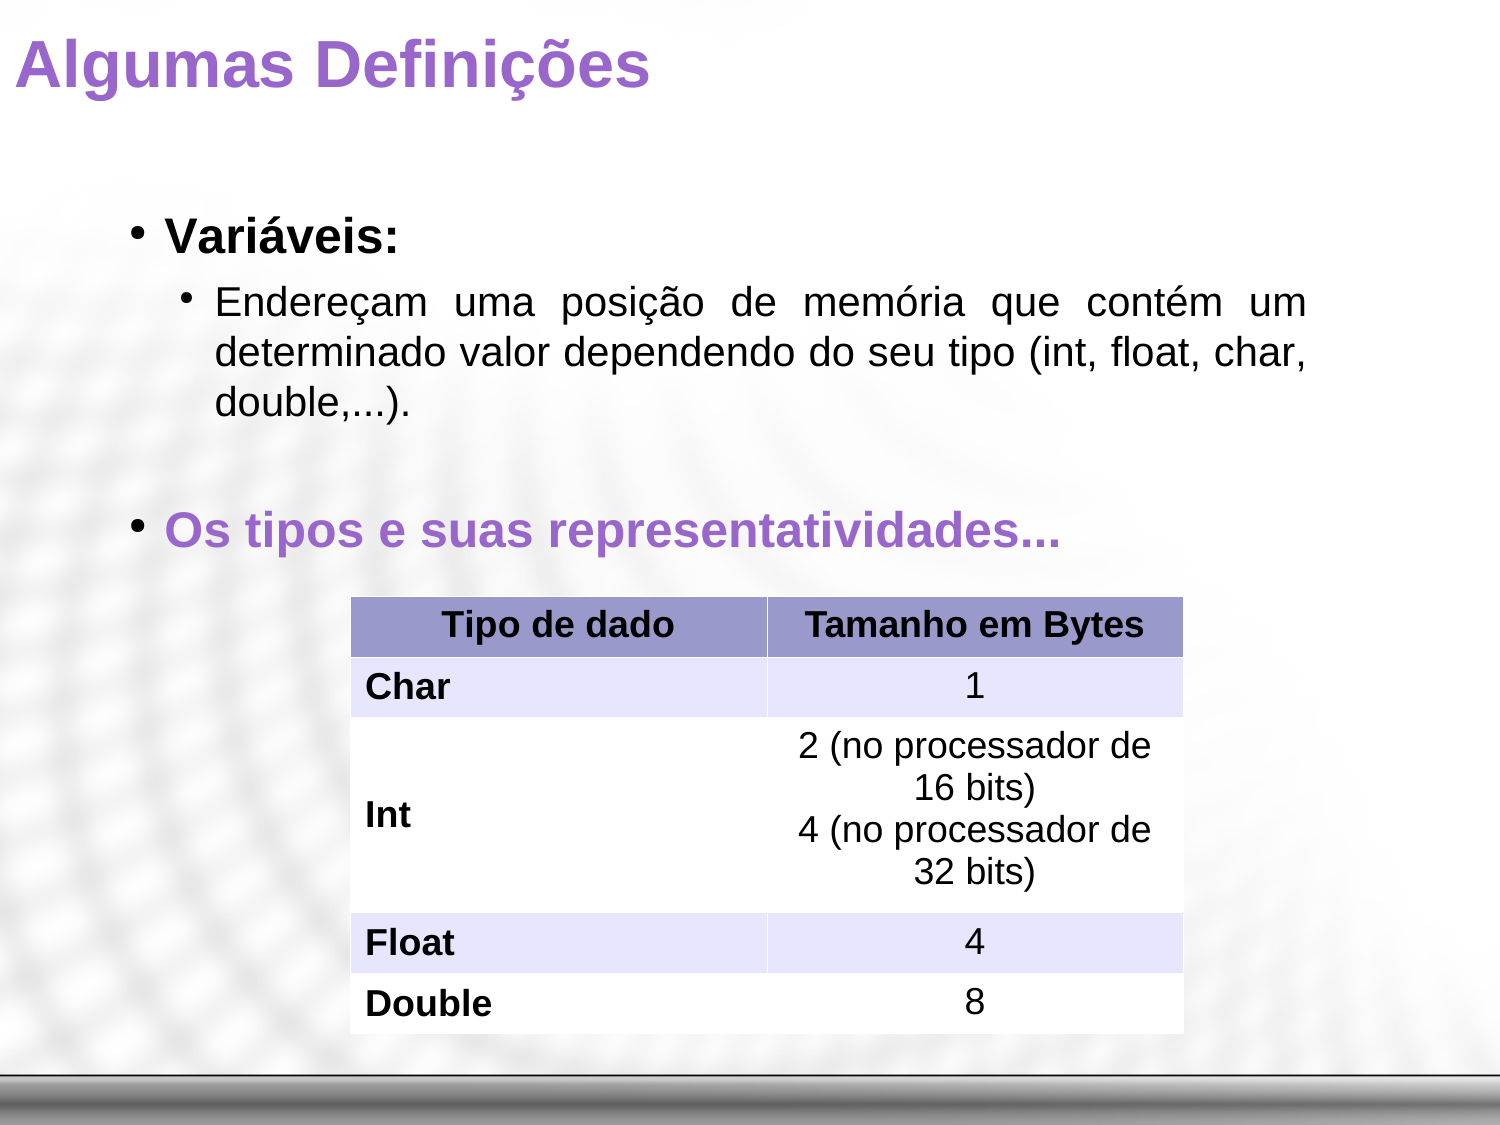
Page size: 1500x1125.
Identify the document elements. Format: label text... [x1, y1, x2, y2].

list Variáveis: Endereçam uma posição de memória que contém um determinado valor dependendo do seu tipo (int, float, char, double,...). Os tipos e suas representatividades... [58, 196, 1442, 1036]
table_cell 2 (no processador de 16 bits) 4 (no processador de 32 bits) [768, 718, 1183, 912]
title Algumas Definições [0, 8, 1353, 114]
table_cell 1 [768, 658, 1183, 717]
table_cell 8 [768, 974, 1183, 1033]
picture [0, 0, 1500, 1125]
table_cell Int [351, 718, 767, 912]
table_header Tamanho em Bytes [768, 597, 1183, 657]
table_cell 4 [768, 913, 1183, 973]
table_header Tipo de dado [351, 597, 767, 657]
table_cell Float [351, 913, 767, 973]
table_cell Char [351, 658, 767, 717]
table_cell Double [351, 974, 767, 1033]
